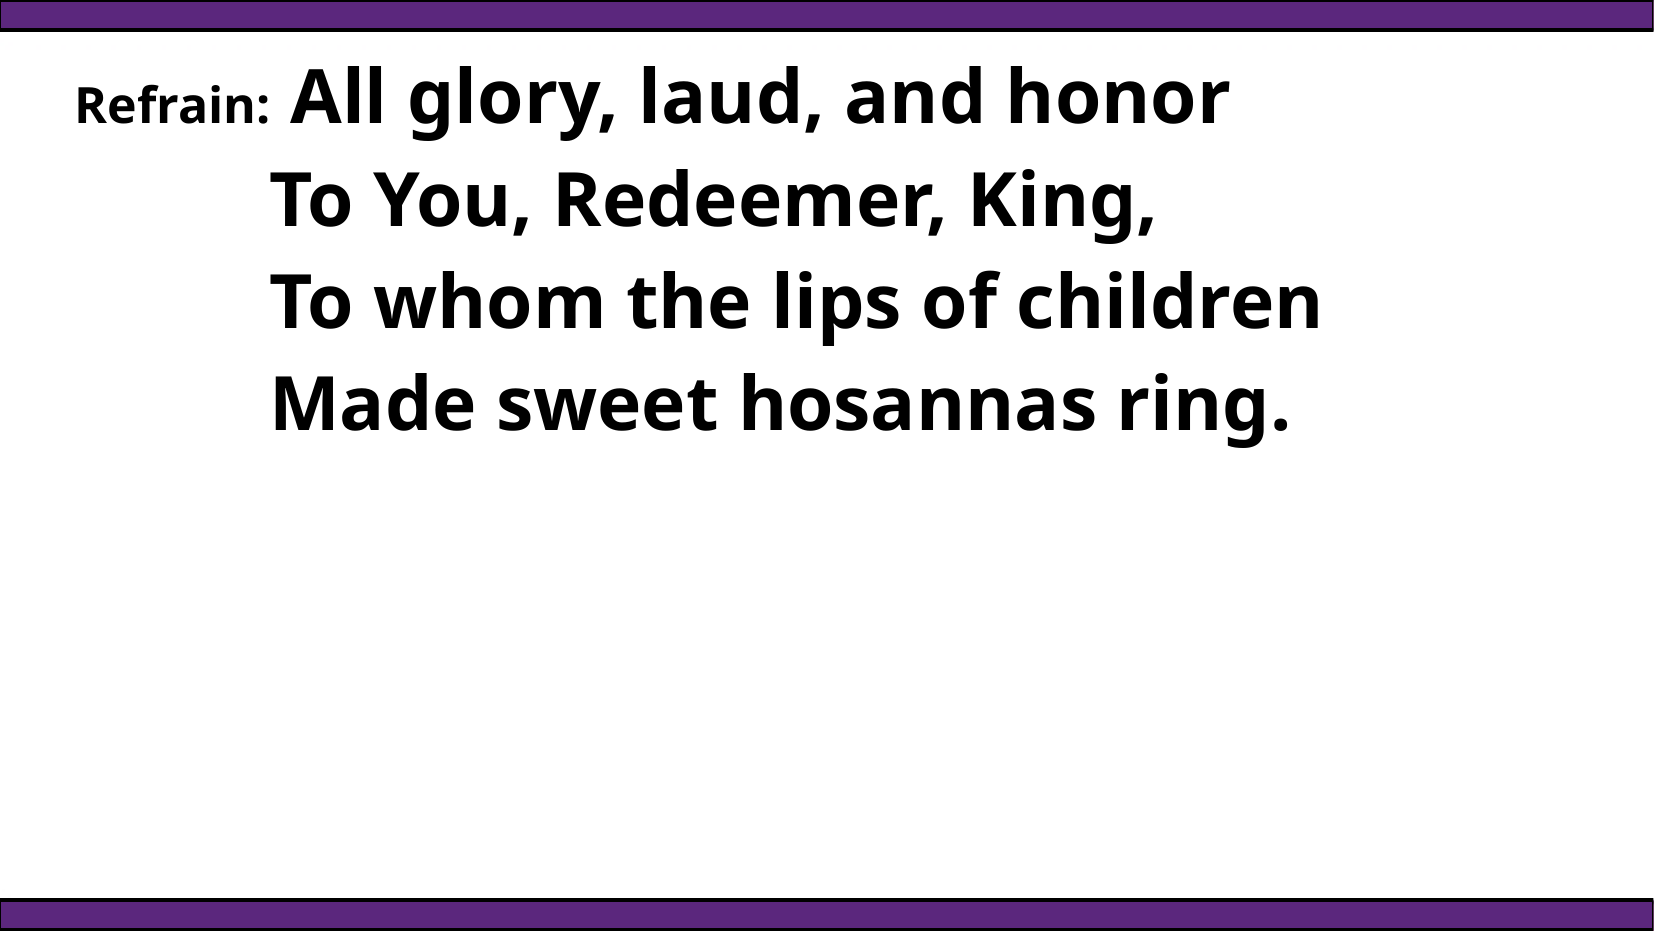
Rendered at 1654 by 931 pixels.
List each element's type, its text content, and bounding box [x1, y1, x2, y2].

text_box [0, 0, 1654, 31]
text_box [0, 900, 1654, 931]
picture [0, 31, 1654, 900]
text_box Refrain: All glory, laud, and honor To You, Redeemer, King, To whom the lips of children Made sweet hosannas ring. [60, 36, 1591, 451]
